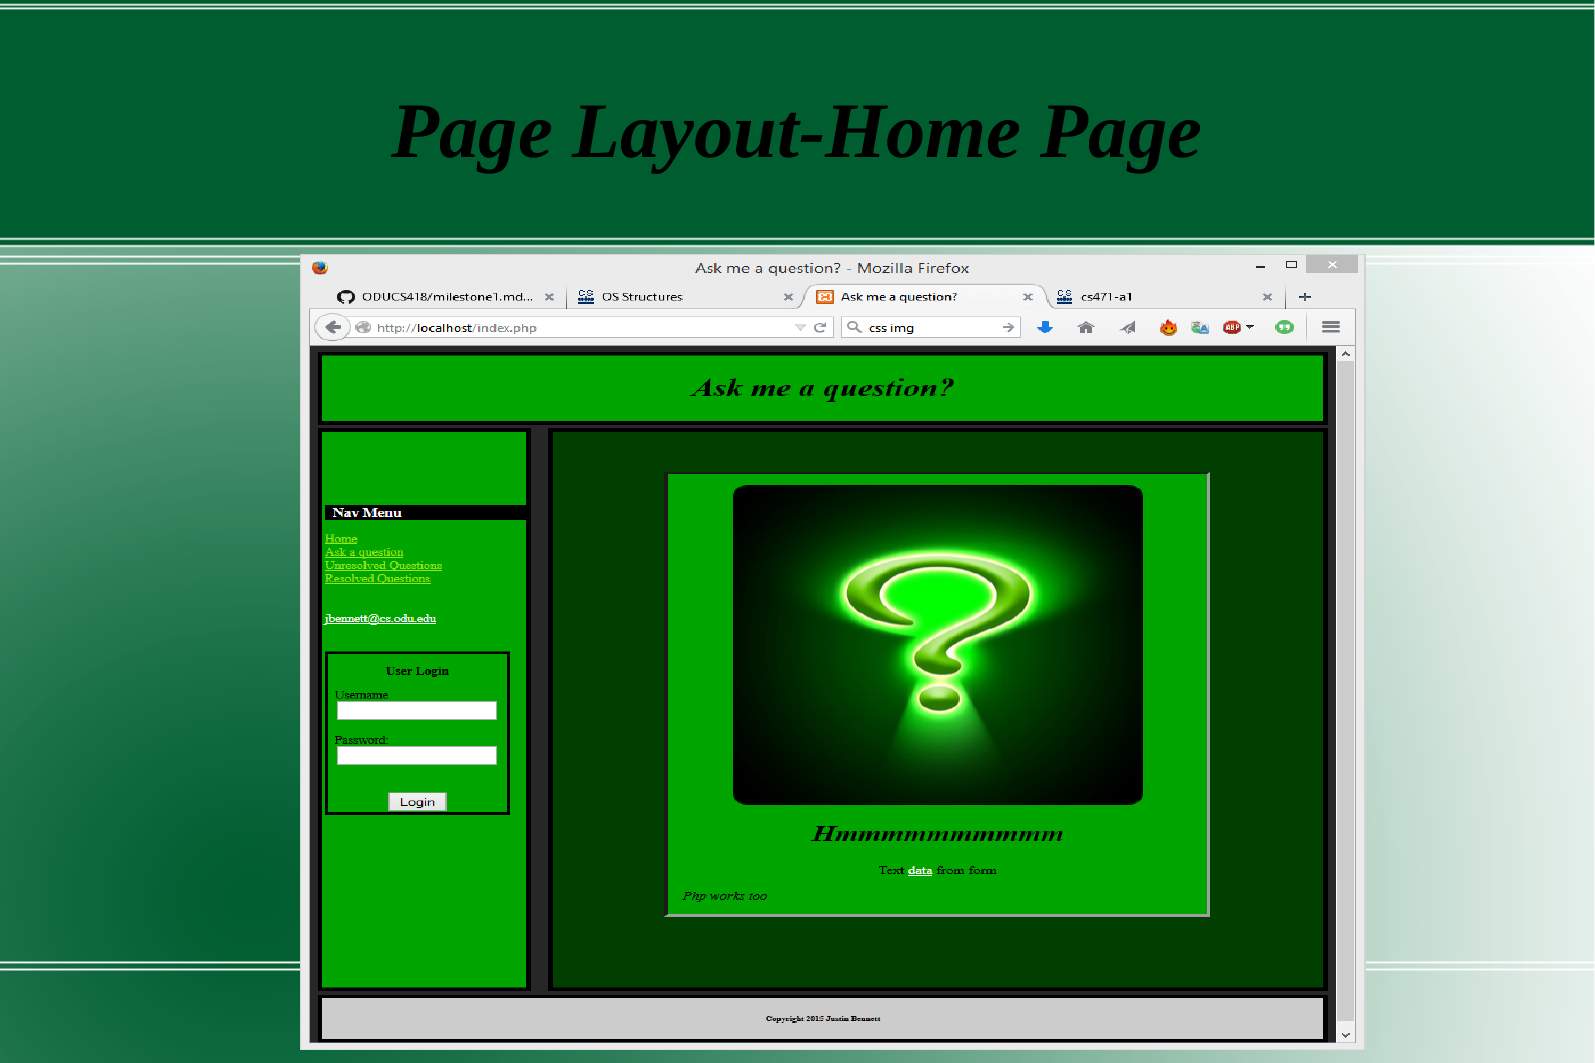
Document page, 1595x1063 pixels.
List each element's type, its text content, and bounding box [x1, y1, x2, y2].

title Page Layout-Home Page [79, 42, 1515, 220]
picture [0, 0, 1595, 1063]
